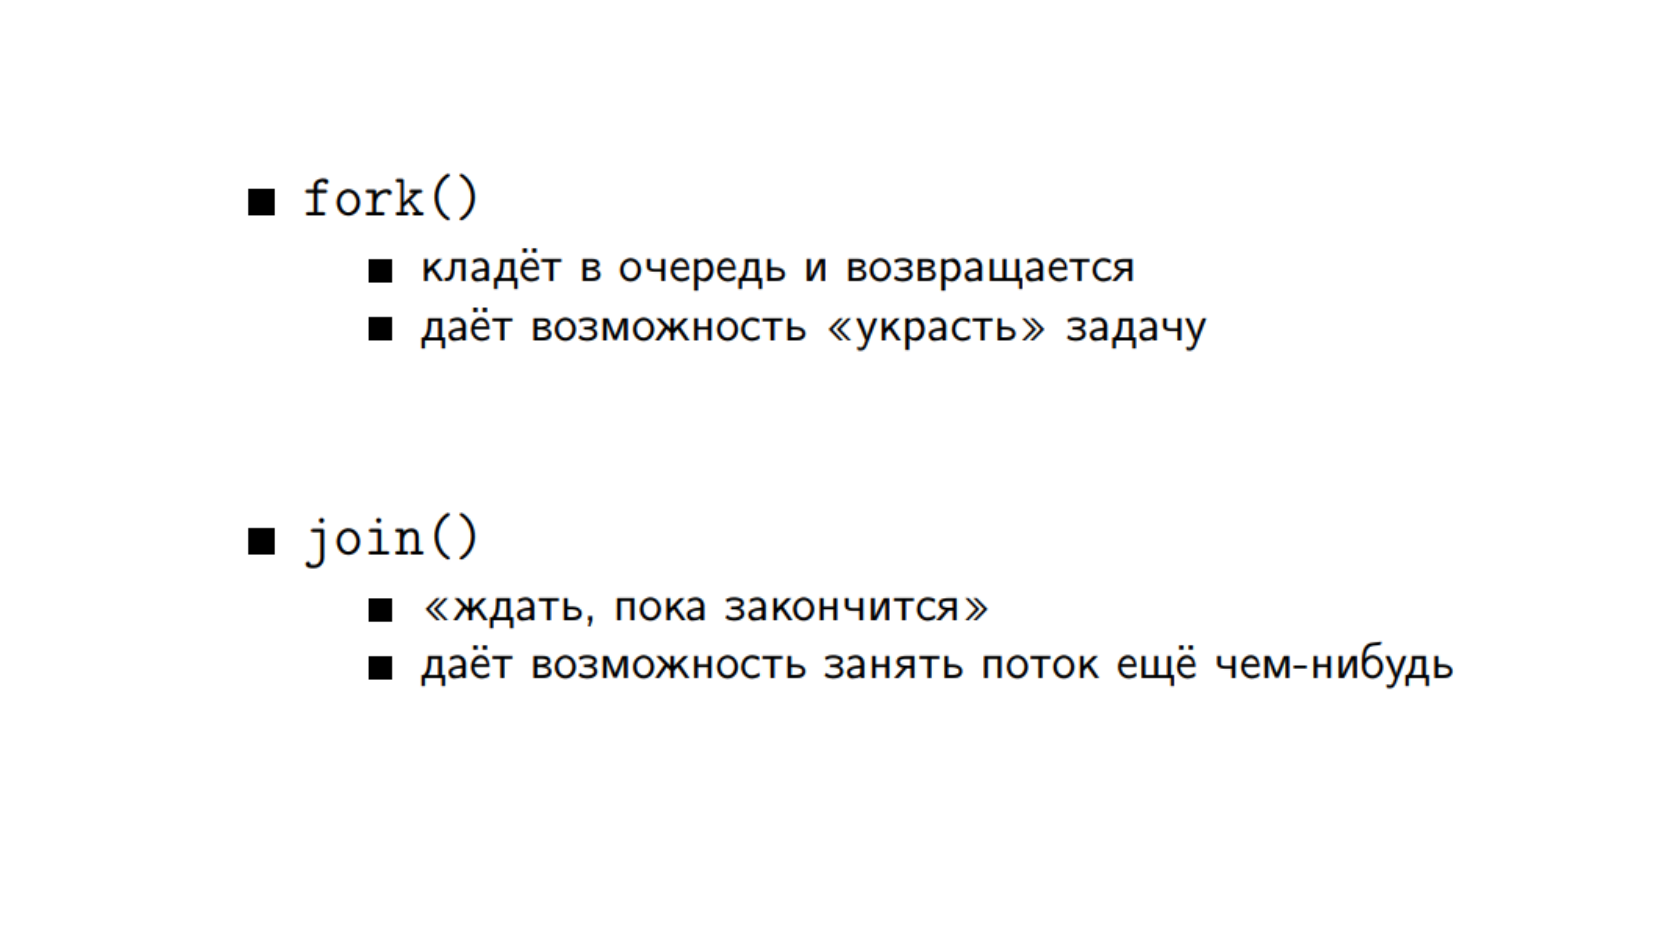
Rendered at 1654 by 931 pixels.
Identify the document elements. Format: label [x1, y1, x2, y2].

picture [103, 125, 1553, 794]
